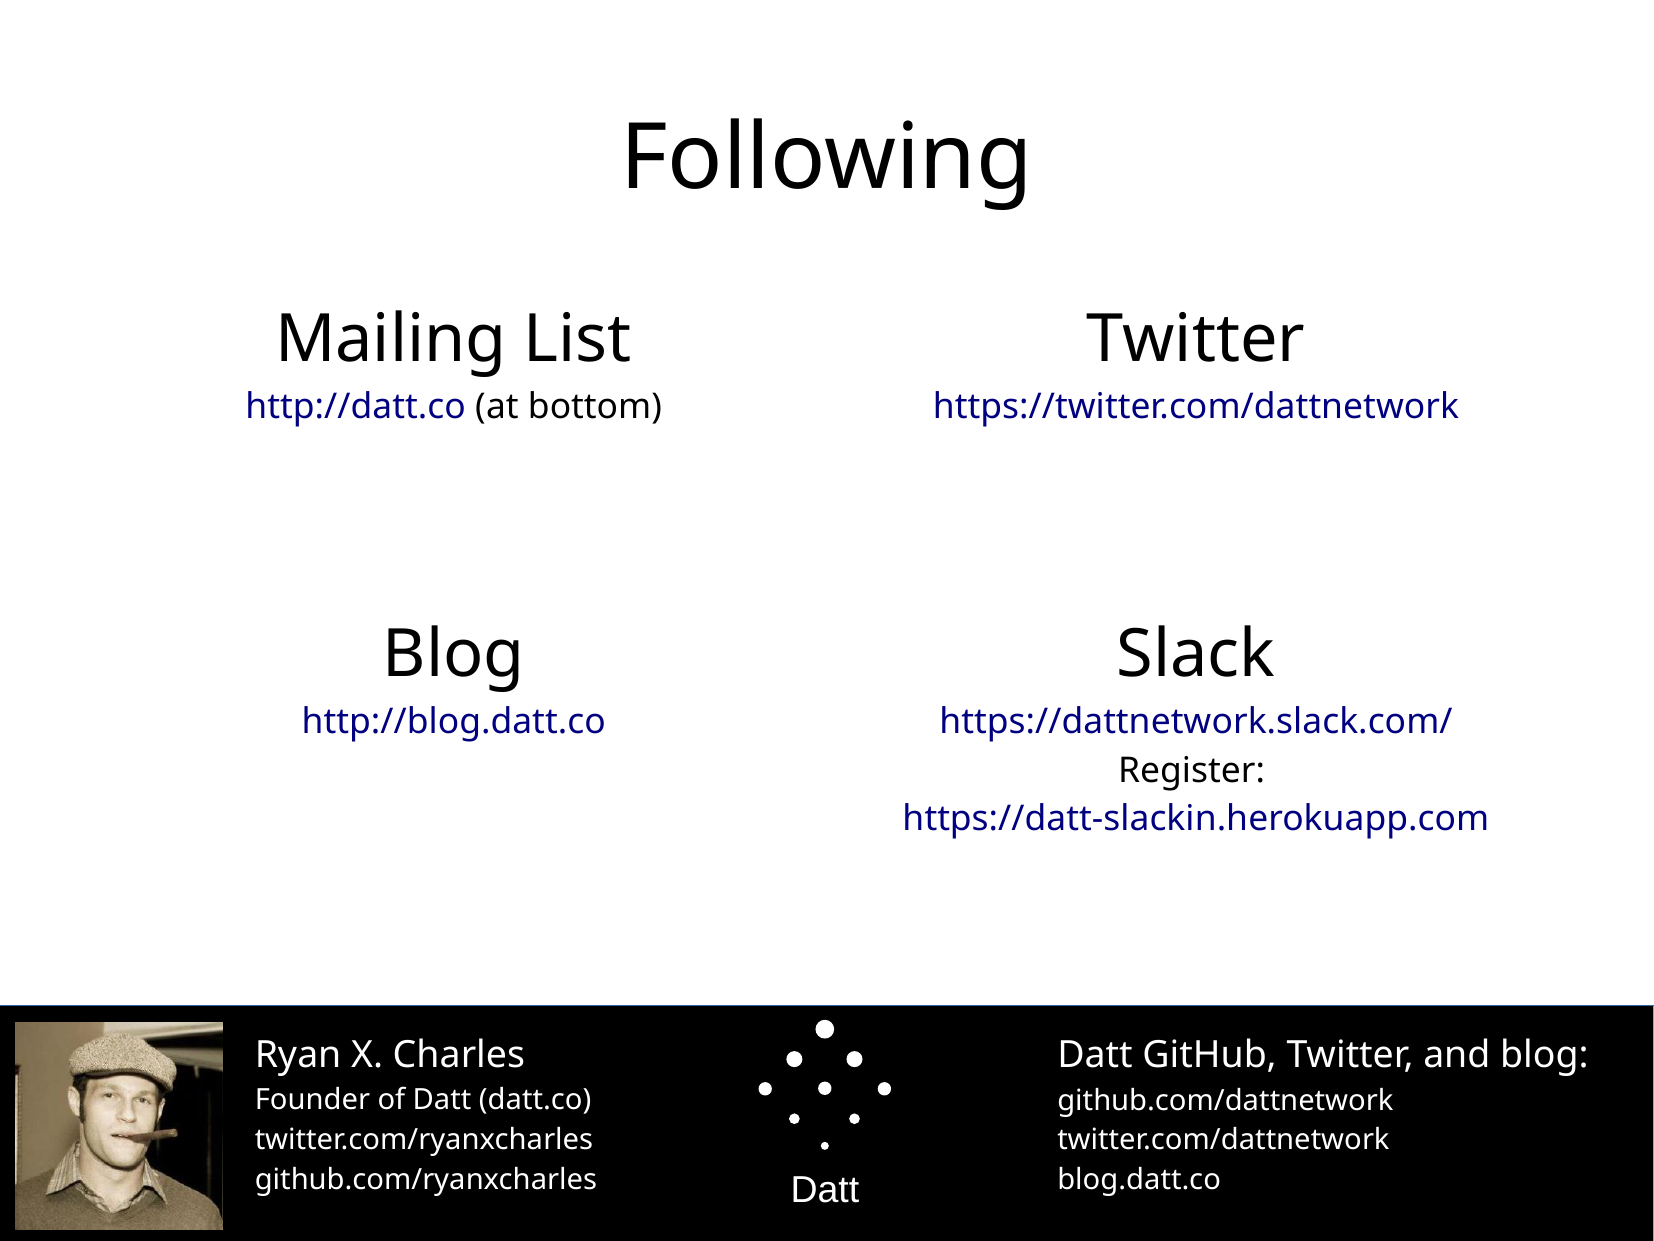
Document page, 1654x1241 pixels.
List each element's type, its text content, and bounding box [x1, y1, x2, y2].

text_box Blog http://blog.datt.co [82, 605, 826, 856]
text_box Datt GitHub, Twitter, and blog: github.com/dattnetwork twitter.com/dattnetwork blog.datt.co [1042, 1020, 1654, 1241]
text_box Datt [735, 1161, 916, 1241]
text_box Slack https://dattnetwork.slack.com/ Register: https://datt-slackin.herokuapp.com [826, 605, 1568, 856]
text_box Ryan X. Charles Founder of Datt (datt.co) twitter.com/ryanxcharles github.com/ryanxcharles [240, 1020, 976, 1241]
text_box [0, 1005, 1654, 1241]
subtitle Mailing List http://datt.co (at bottom) [82, 290, 825, 541]
picture [757, 1017, 893, 1153]
title Following [82, 49, 1571, 257]
picture [15, 1022, 223, 1231]
text_box Twitter https://twitter.com/dattnetwork [825, 290, 1568, 541]
